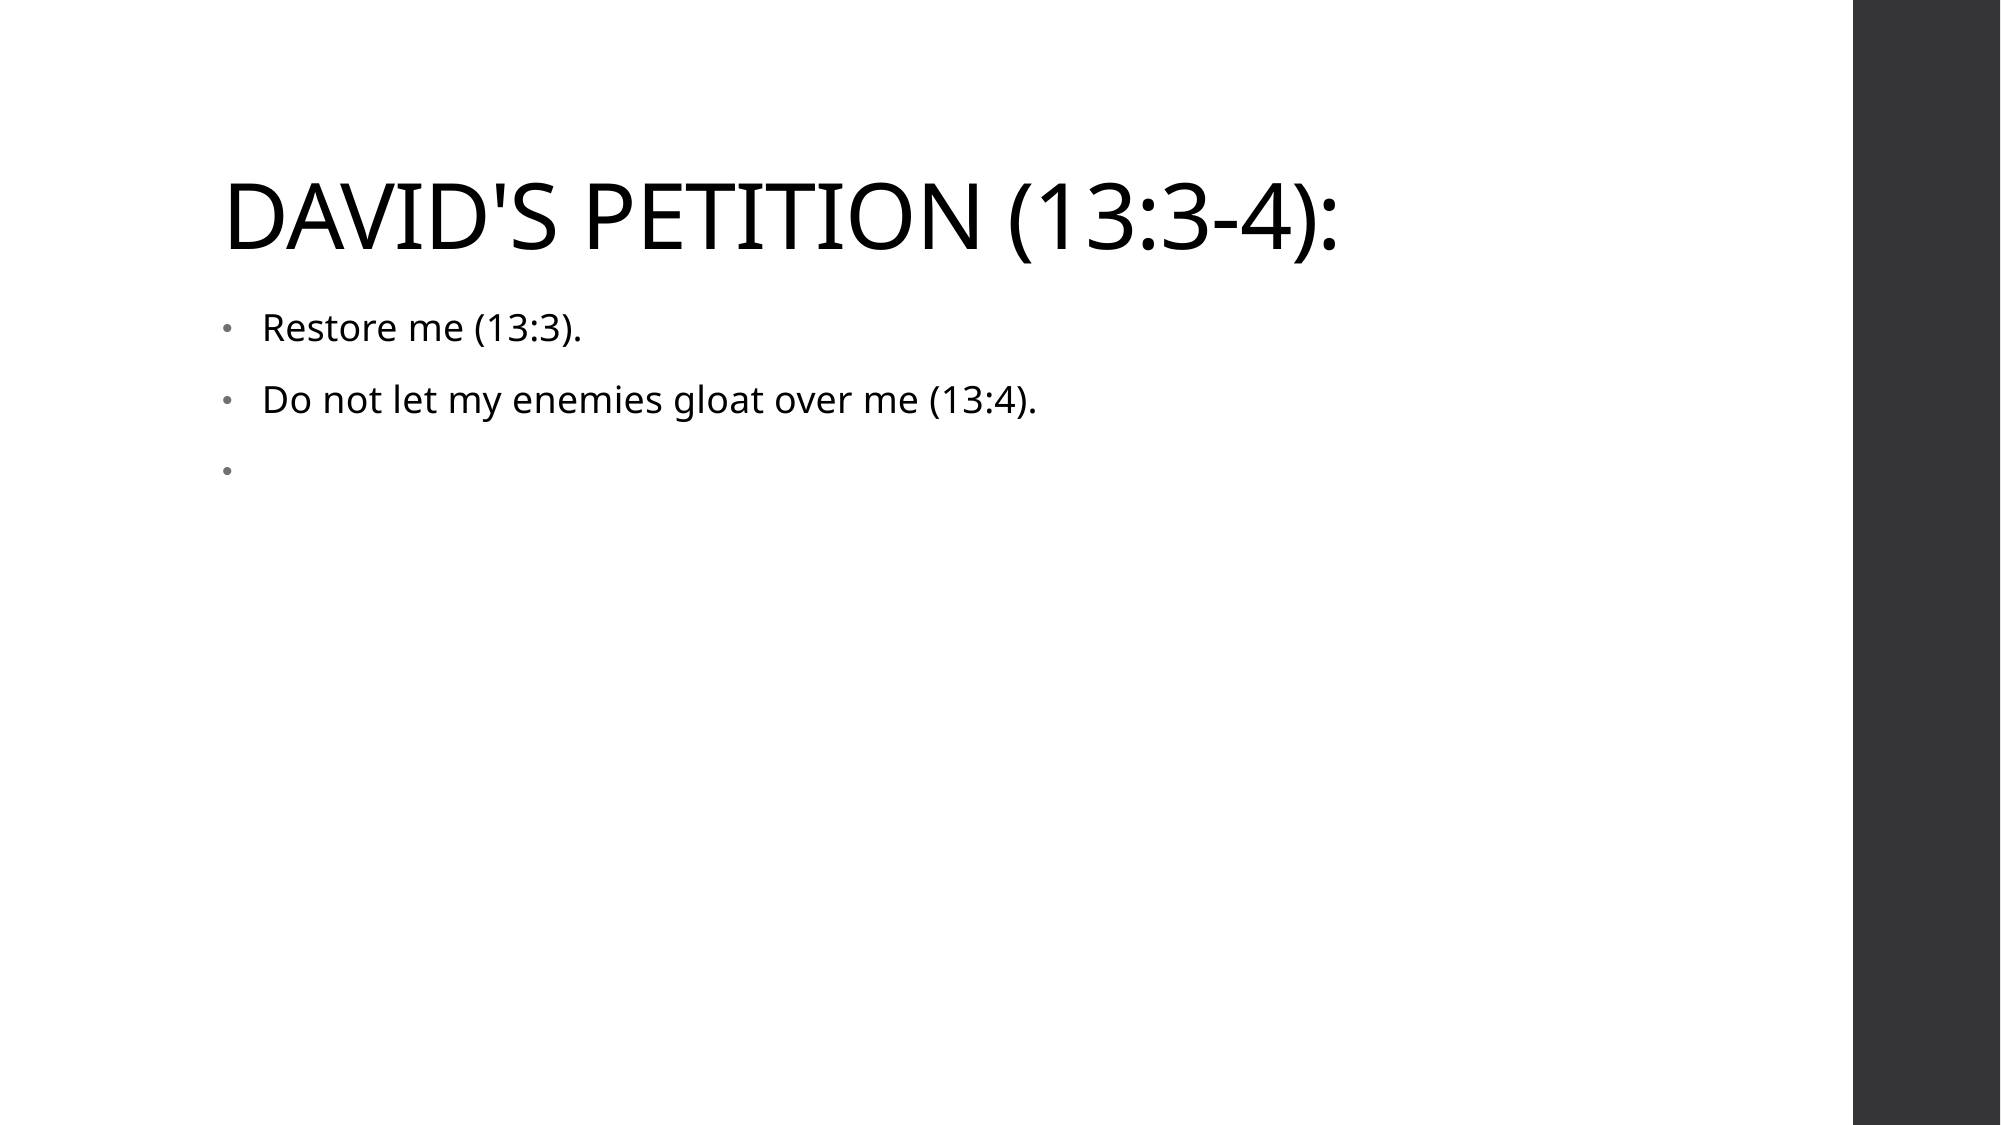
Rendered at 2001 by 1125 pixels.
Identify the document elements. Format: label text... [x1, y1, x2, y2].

title DAVID'S PETITION (13:3-4): [206, 60, 1797, 278]
list Restore me (13:3). Do not let my enemies gloat over me (13:4). [206, 299, 1617, 1014]
